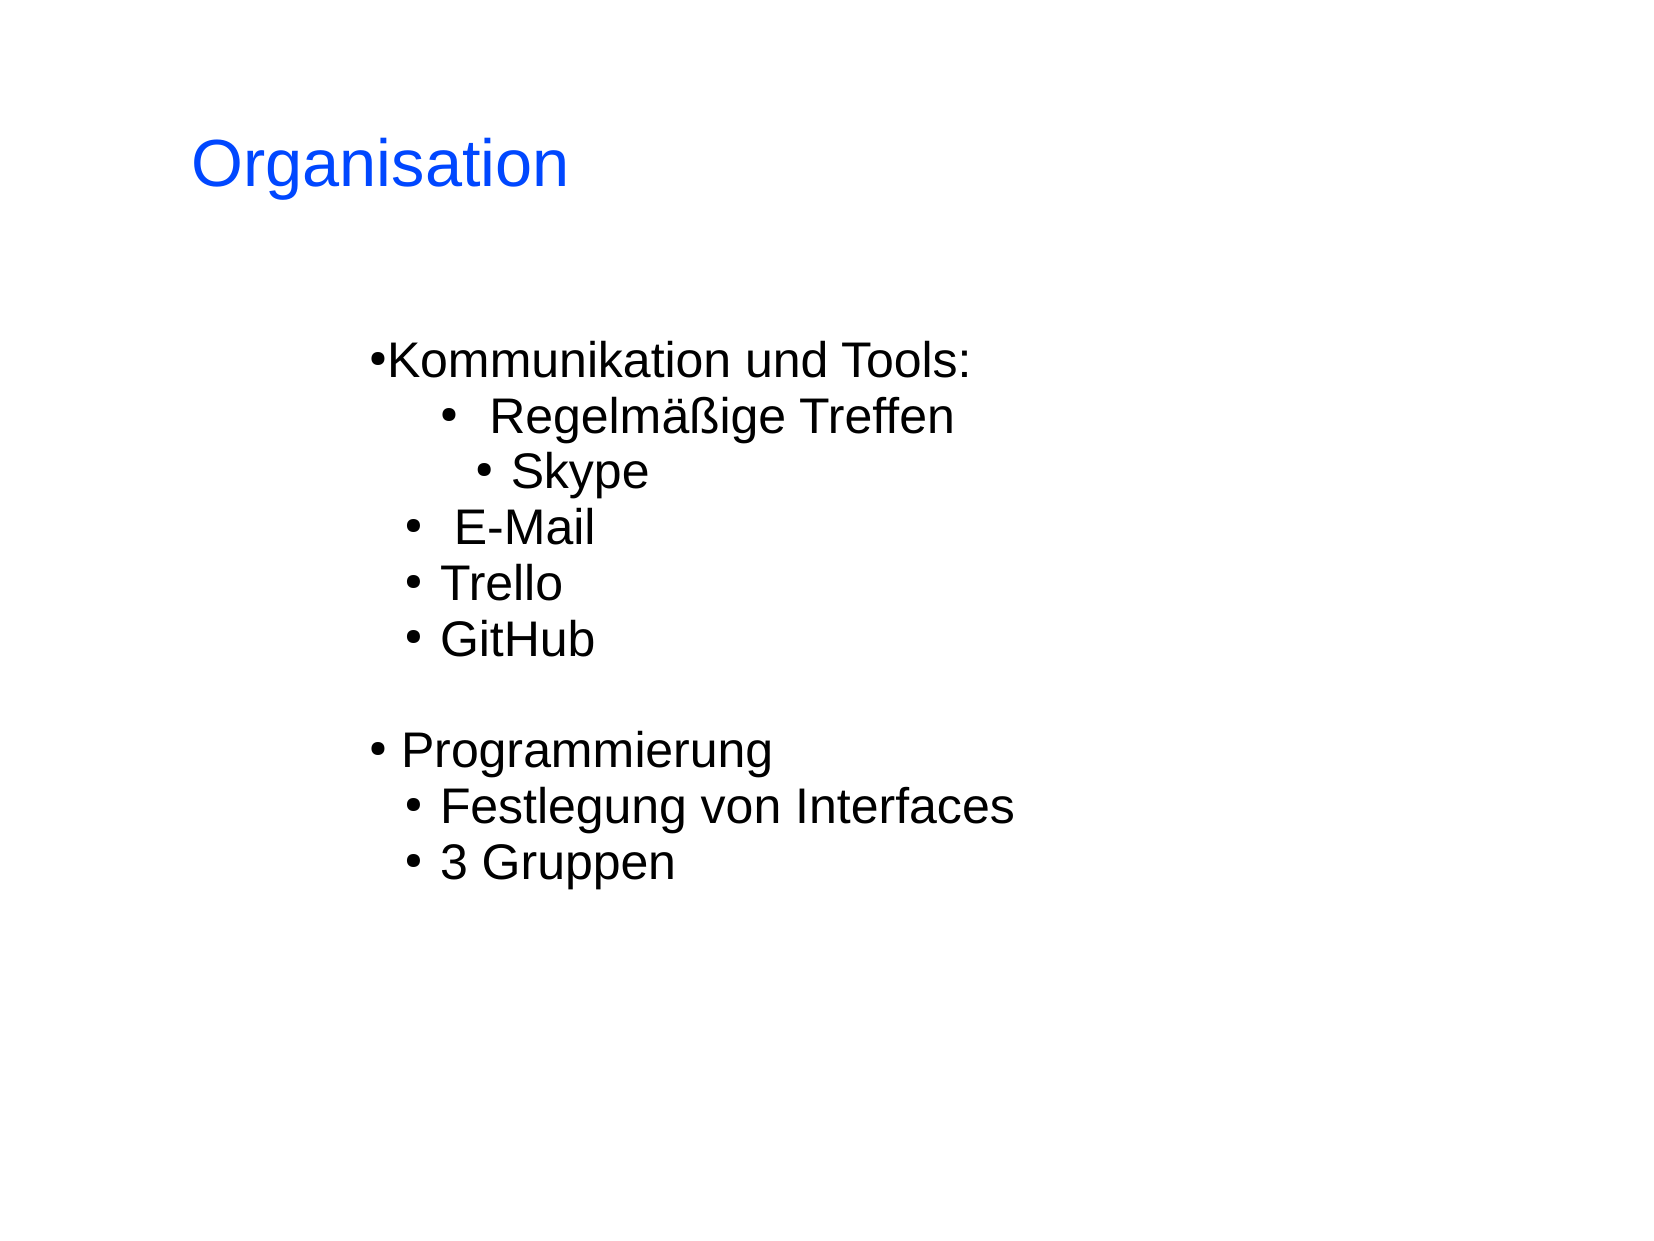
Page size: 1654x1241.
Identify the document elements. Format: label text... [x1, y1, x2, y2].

text_box Organisation [177, 118, 585, 208]
text_box Kommunikation und Tools: Regelmäßige Treffen Skype E-Mail Trello GitHub Programmierung Festlegung von Interfaces 3 Gruppen [354, 324, 1359, 940]
